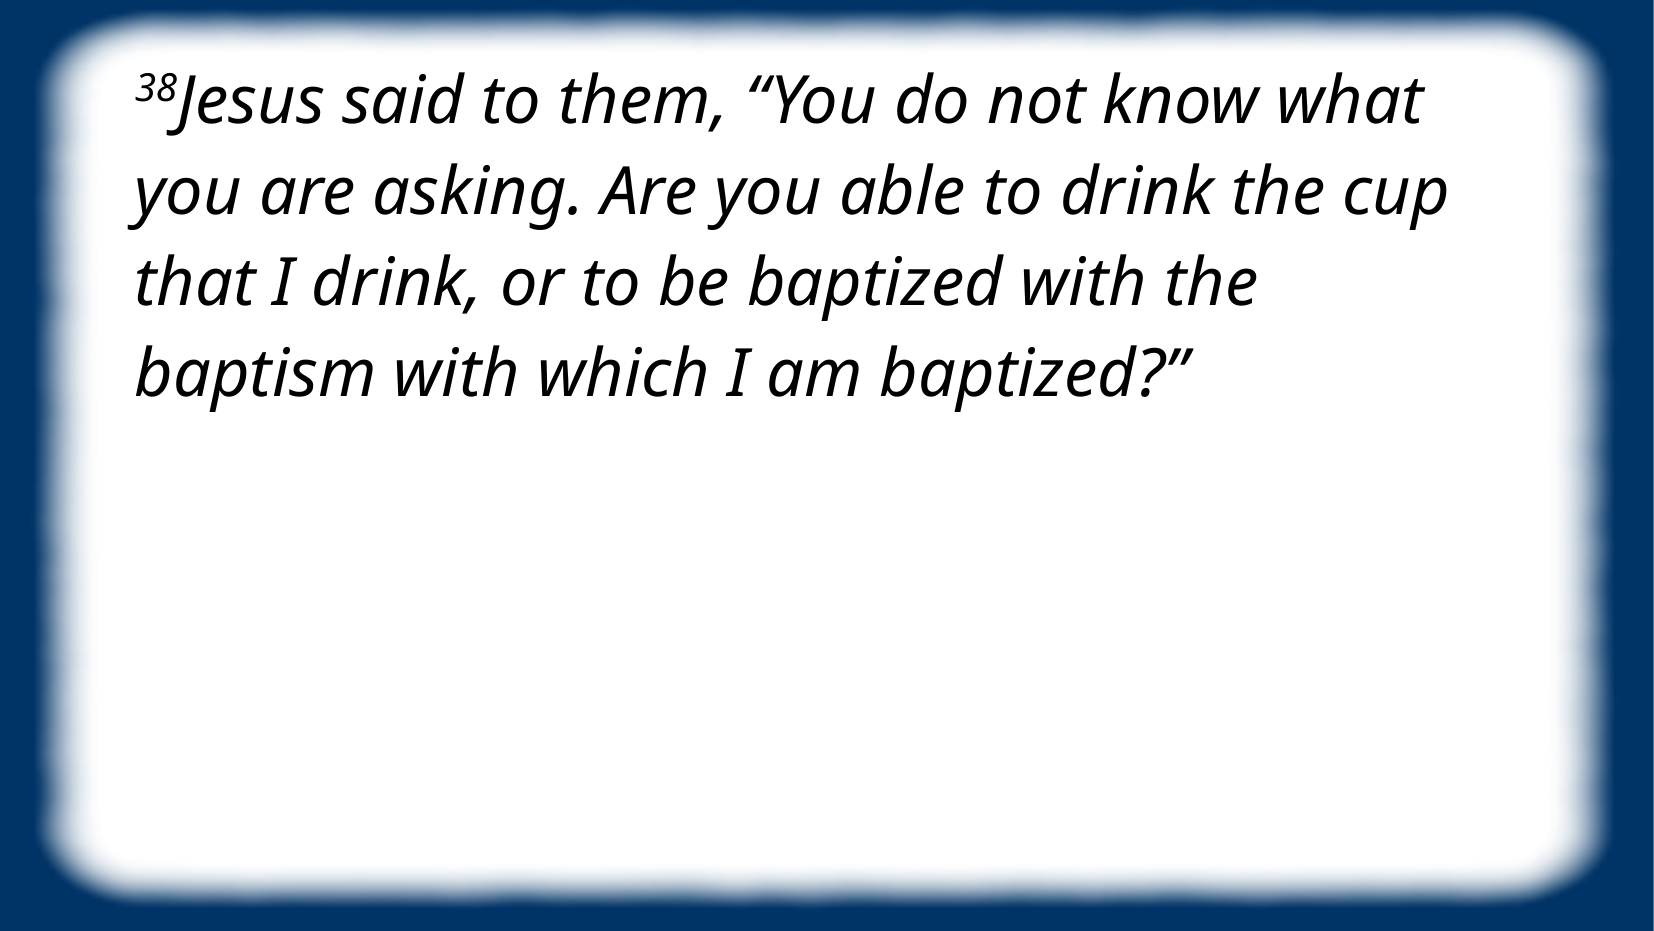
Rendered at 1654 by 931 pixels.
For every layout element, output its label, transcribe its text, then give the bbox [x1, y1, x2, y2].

text_box 38Jesus said to them, “You do not know what you are asking. Are you able to drink the cup that I drink, or to be baptized with the baptism with which I am baptized?” [120, 45, 1516, 436]
picture [0, 0, 1654, 931]
